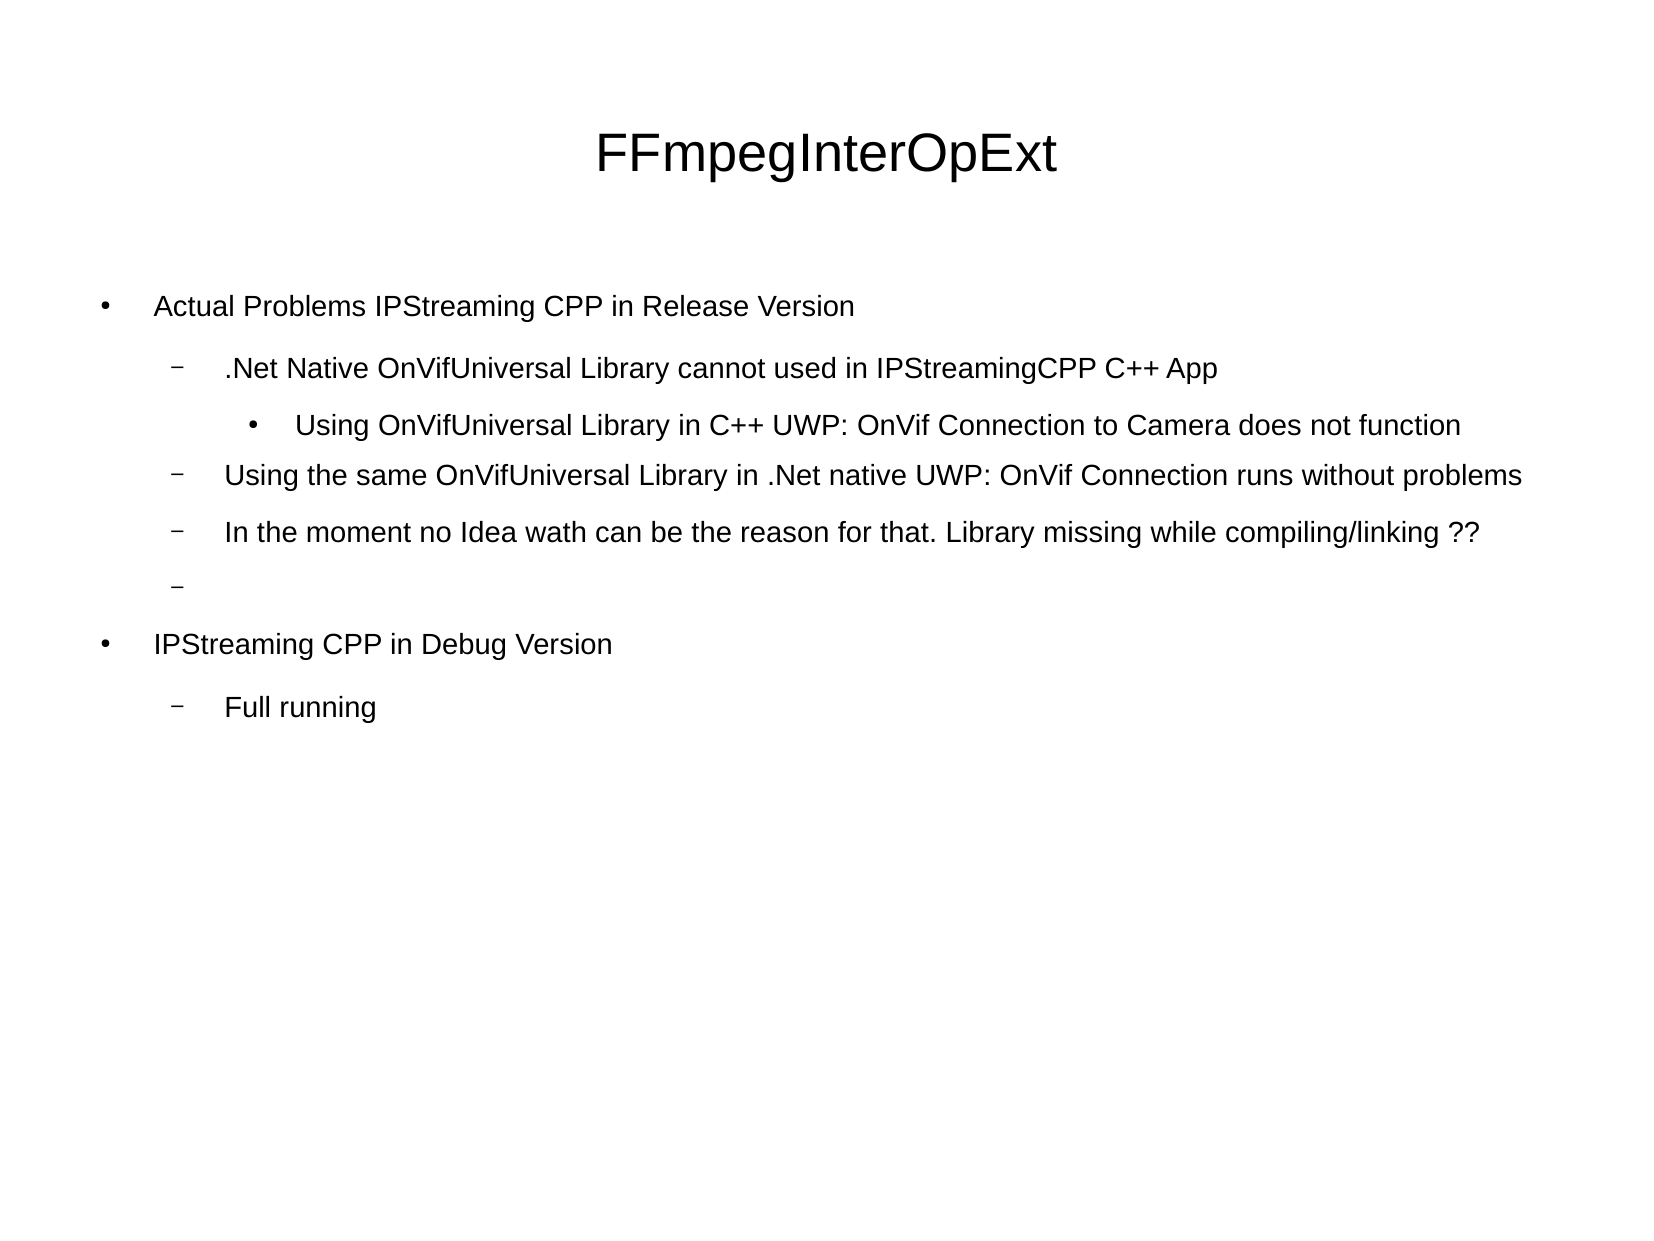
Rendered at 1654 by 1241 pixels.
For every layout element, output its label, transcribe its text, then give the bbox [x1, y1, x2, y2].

title FFmpegInterOpExt [82, 49, 1571, 257]
list Actual Problems IPStreaming CPP in Release Version .Net Native OnVifUniversal Library cannot used in IPStreamingCPP C++ App Using OnVifUniversal Library in C++ UWP: OnVif Connection to Camera does not function Using the same OnVifUniversal Library in .Net native UWP: OnVif Connection runs without problems In the moment no Idea wath can be the reason for that. Library missing while compiling/linking ?? IPStreaming CPP in Debug Version Full running [82, 290, 1571, 1109]
